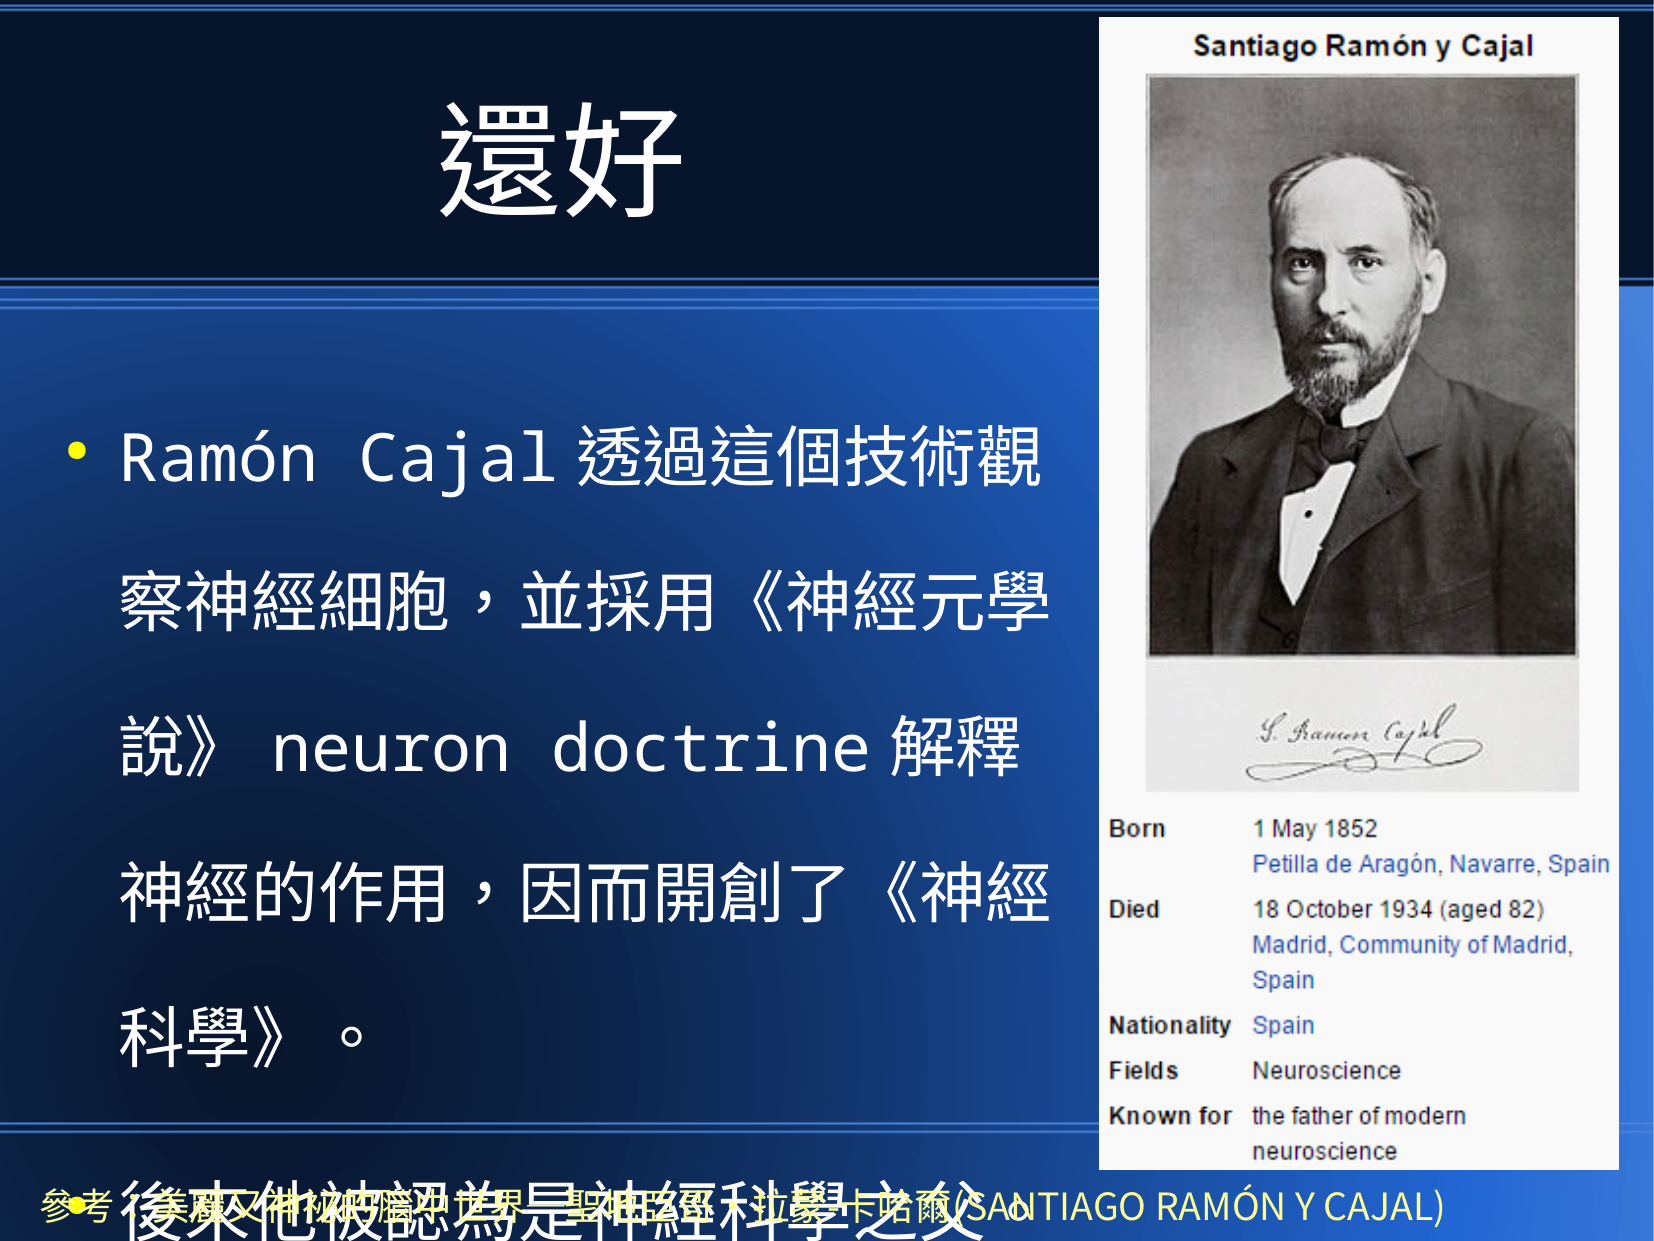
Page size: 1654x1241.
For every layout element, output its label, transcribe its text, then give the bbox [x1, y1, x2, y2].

list Ramón Cajal透過這個技術觀察神經細胞，並採用《神經元學說》neuron doctrine解釋神經的作用，因而開創了《神經科學》。 後來他被認為是神經科學之父。 [47, 355, 1063, 1169]
text_box 參考：美麗又神祕的腦中世界─聖地亞哥·拉蒙-卡哈爾(SANTIAGO RAMÓN Y CAJAL) [24, 1169, 1630, 1241]
picture [0, 0, 1654, 1241]
title 還好 [82, 49, 1040, 257]
